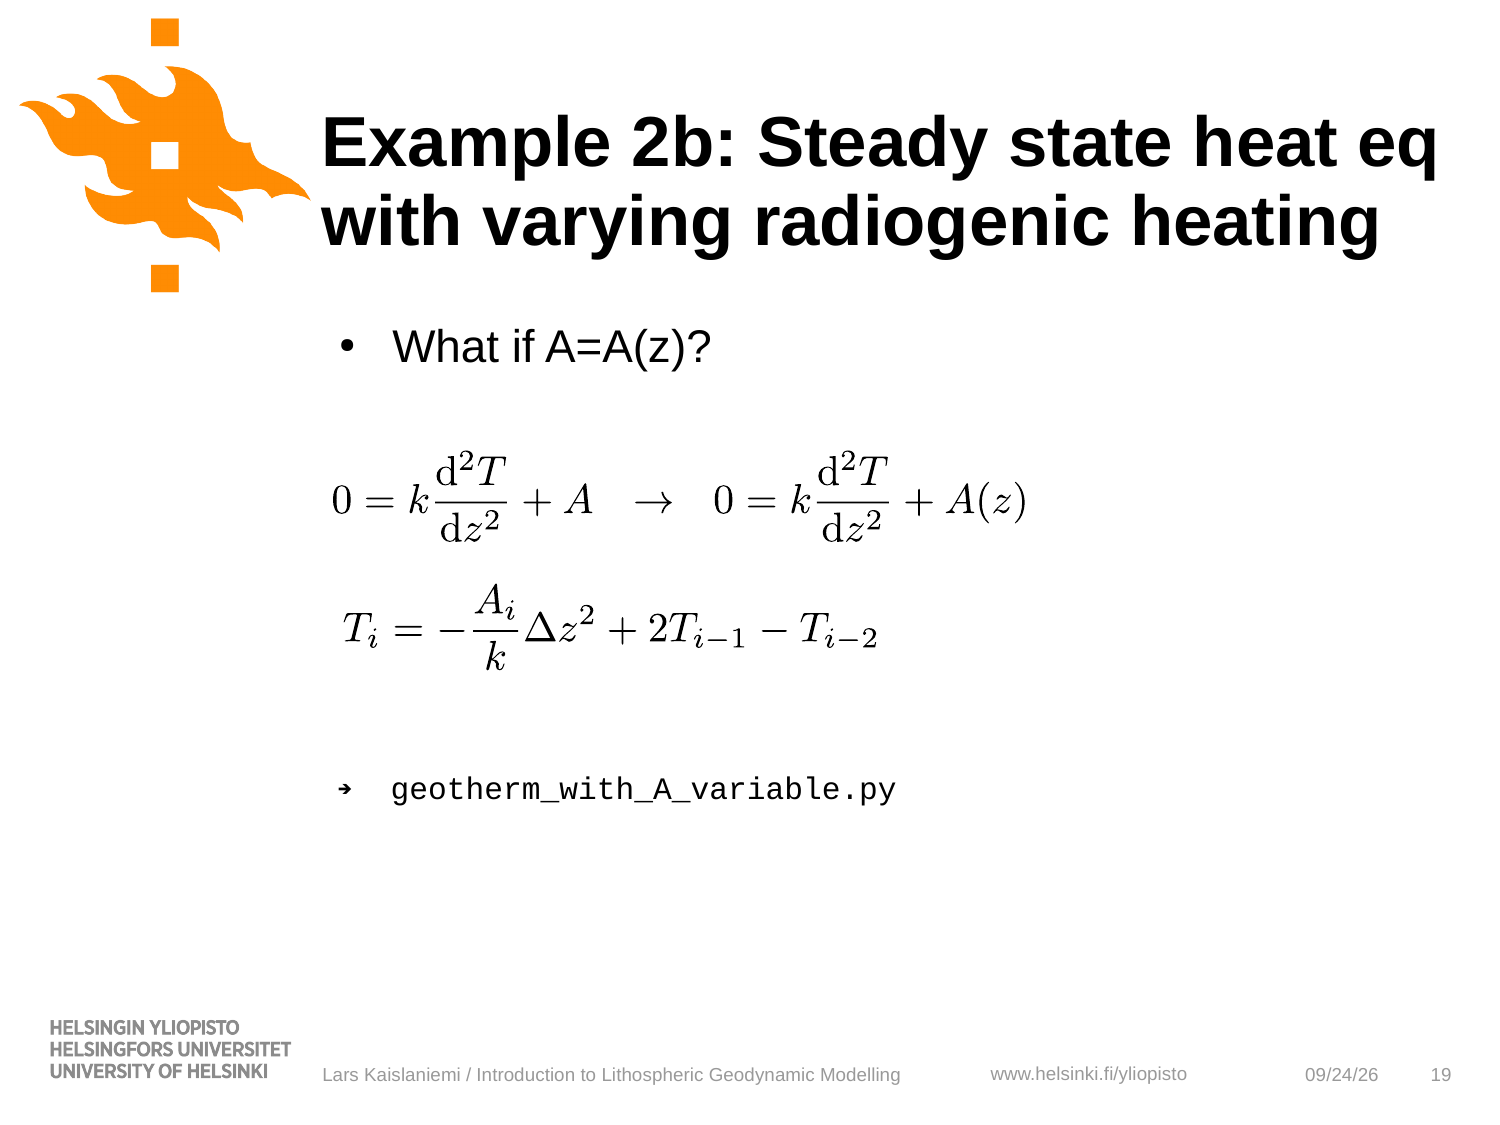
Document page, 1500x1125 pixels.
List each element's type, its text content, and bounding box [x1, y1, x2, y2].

text_box geotherm_with_A_variable.py [319, 773, 1370, 826]
list What if A=A(z)? [321, 321, 1447, 974]
title Example 2b: Steady state heat eq with varying radiogenic heating [321, 87, 1447, 276]
picture [0, 0, 337, 318]
text_box [331, 450, 1029, 542]
text_box [342, 583, 878, 671]
picture [32, 1001, 309, 1096]
